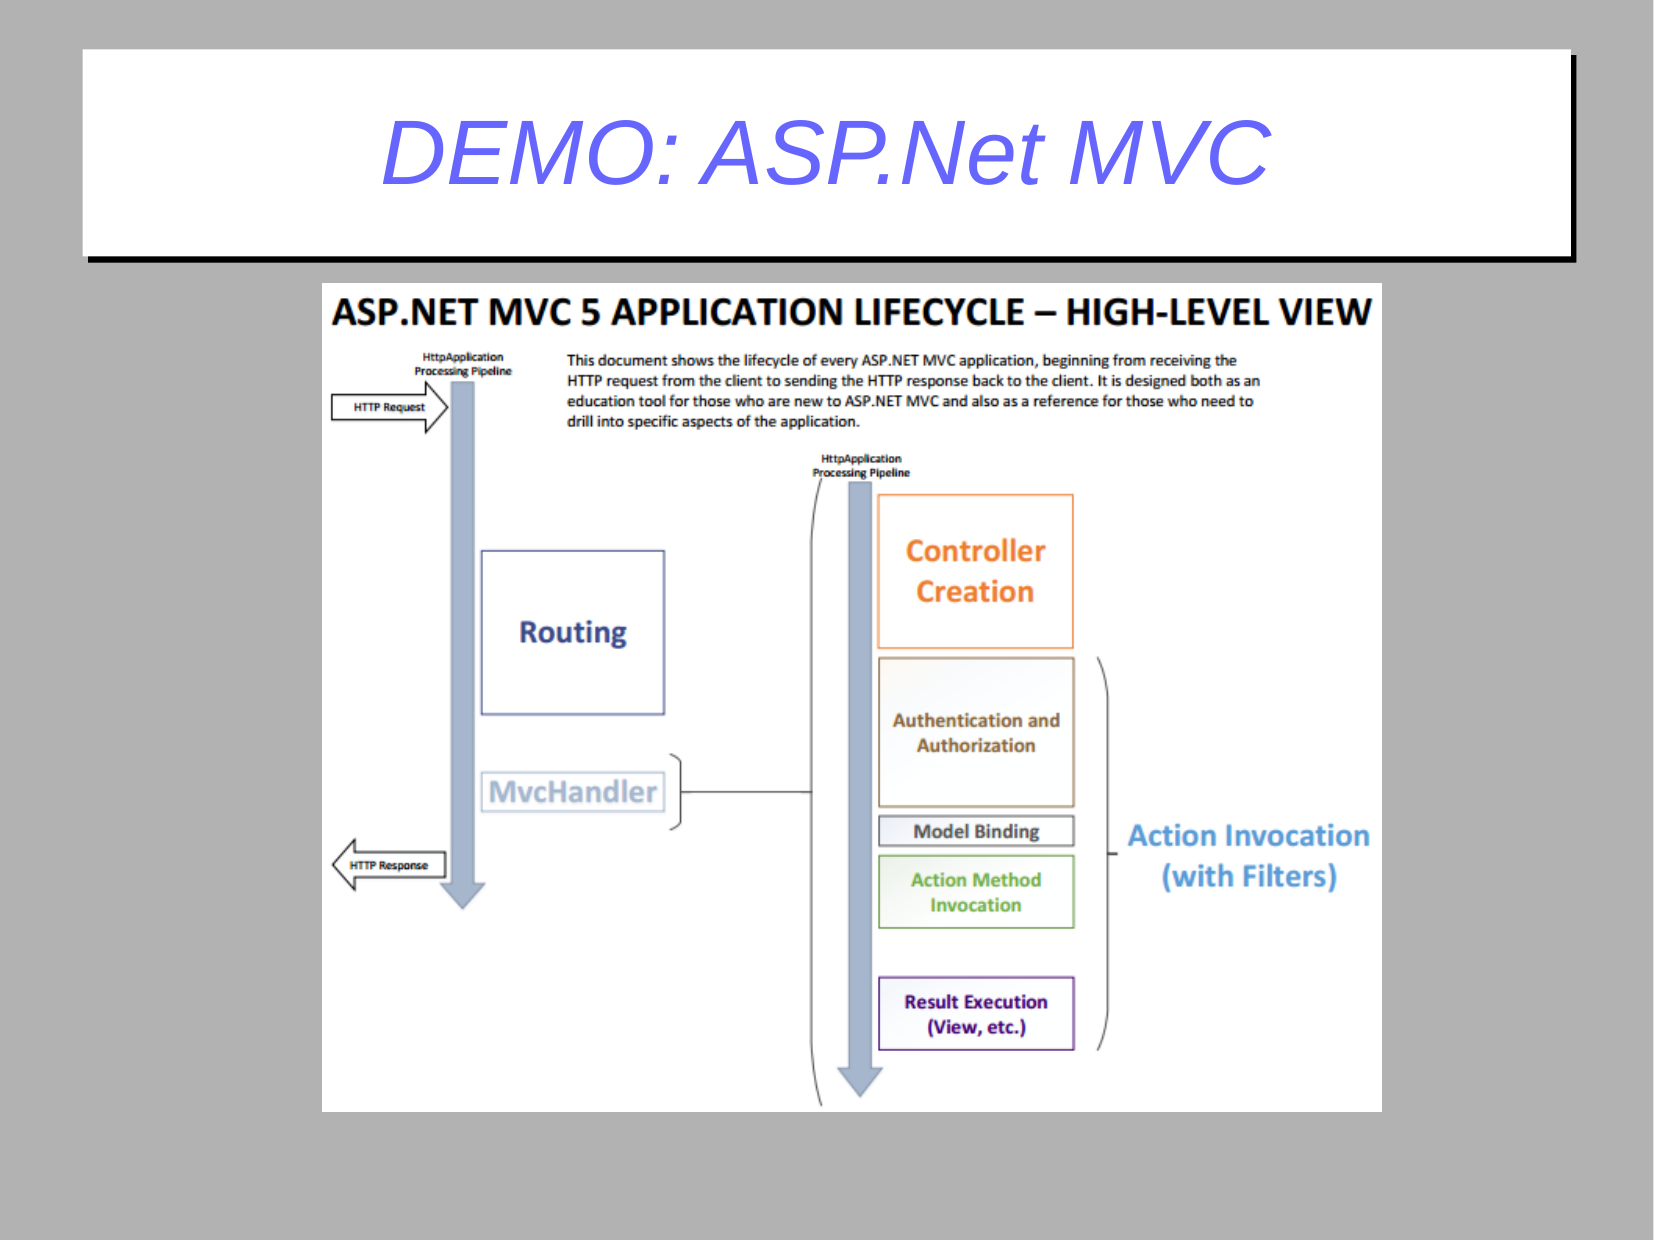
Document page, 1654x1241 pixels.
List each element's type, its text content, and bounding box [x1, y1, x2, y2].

picture [322, 283, 1382, 1112]
title DEMO: ASP.Net MVC [82, 49, 1571, 257]
